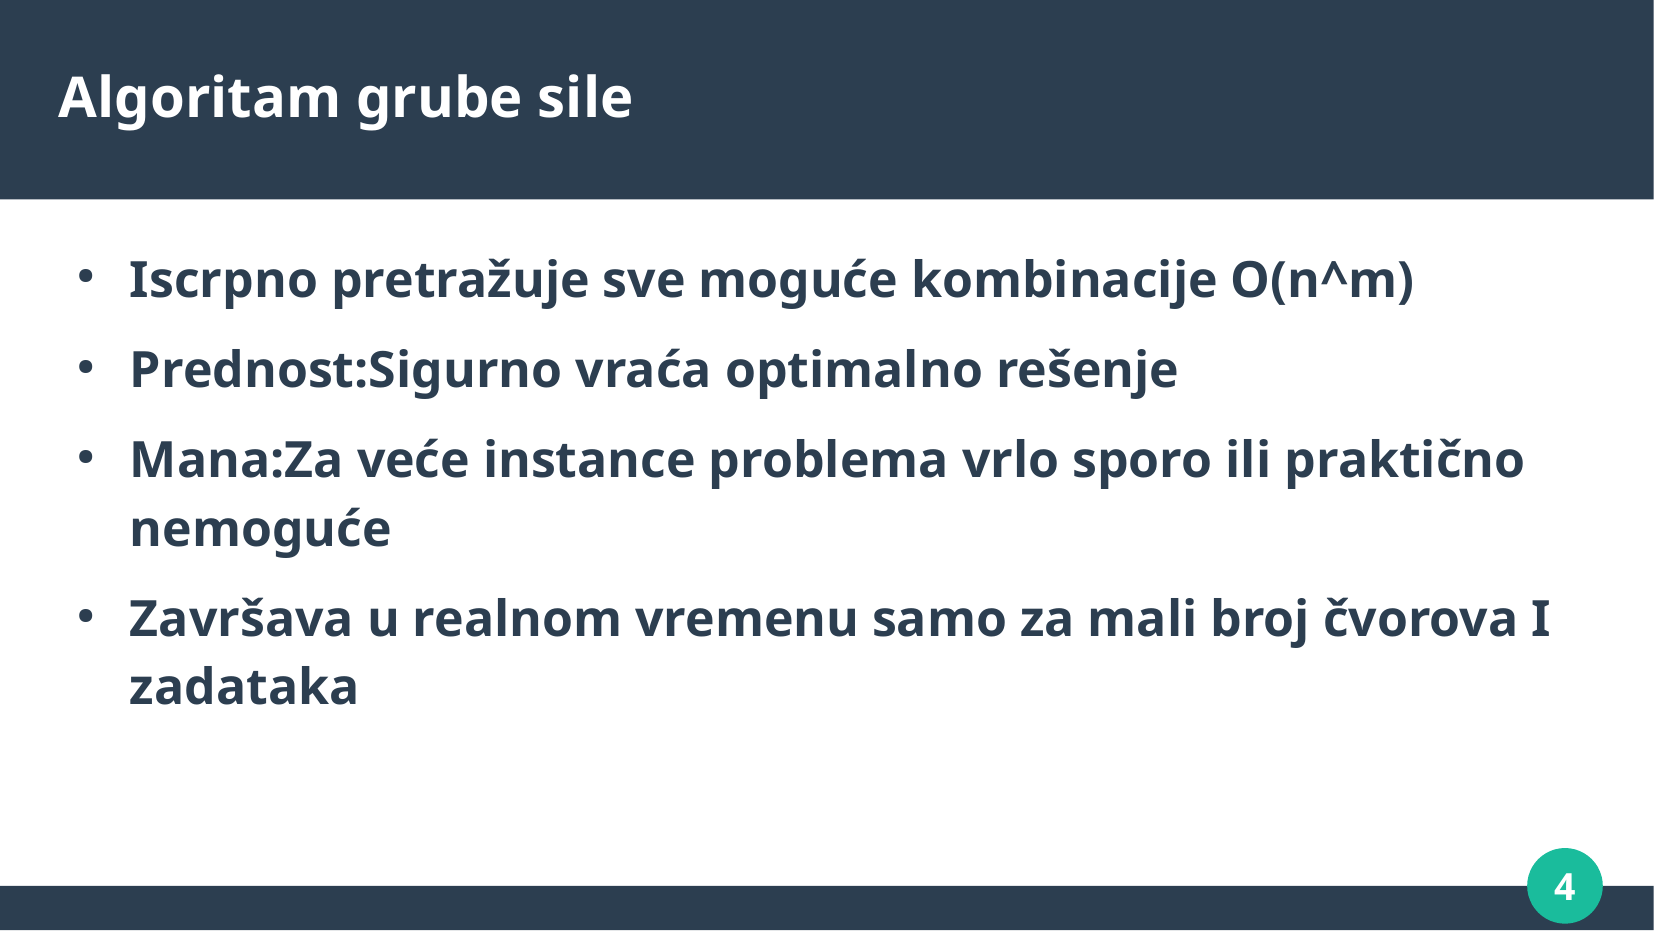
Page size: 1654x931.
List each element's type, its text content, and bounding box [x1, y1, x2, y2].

list Iscrpno pretražuje sve moguće kombinacije O(n^m) Prednost:Sigurno vraća optimalno rešenje Mana:Za veće instance problema vrlo sporo ili praktično nemoguće Završava u realnom vremenu samo za mali broj čvorova I zadataka [59, 243, 1595, 864]
title Algoritam grube sile [59, 37, 1595, 155]
